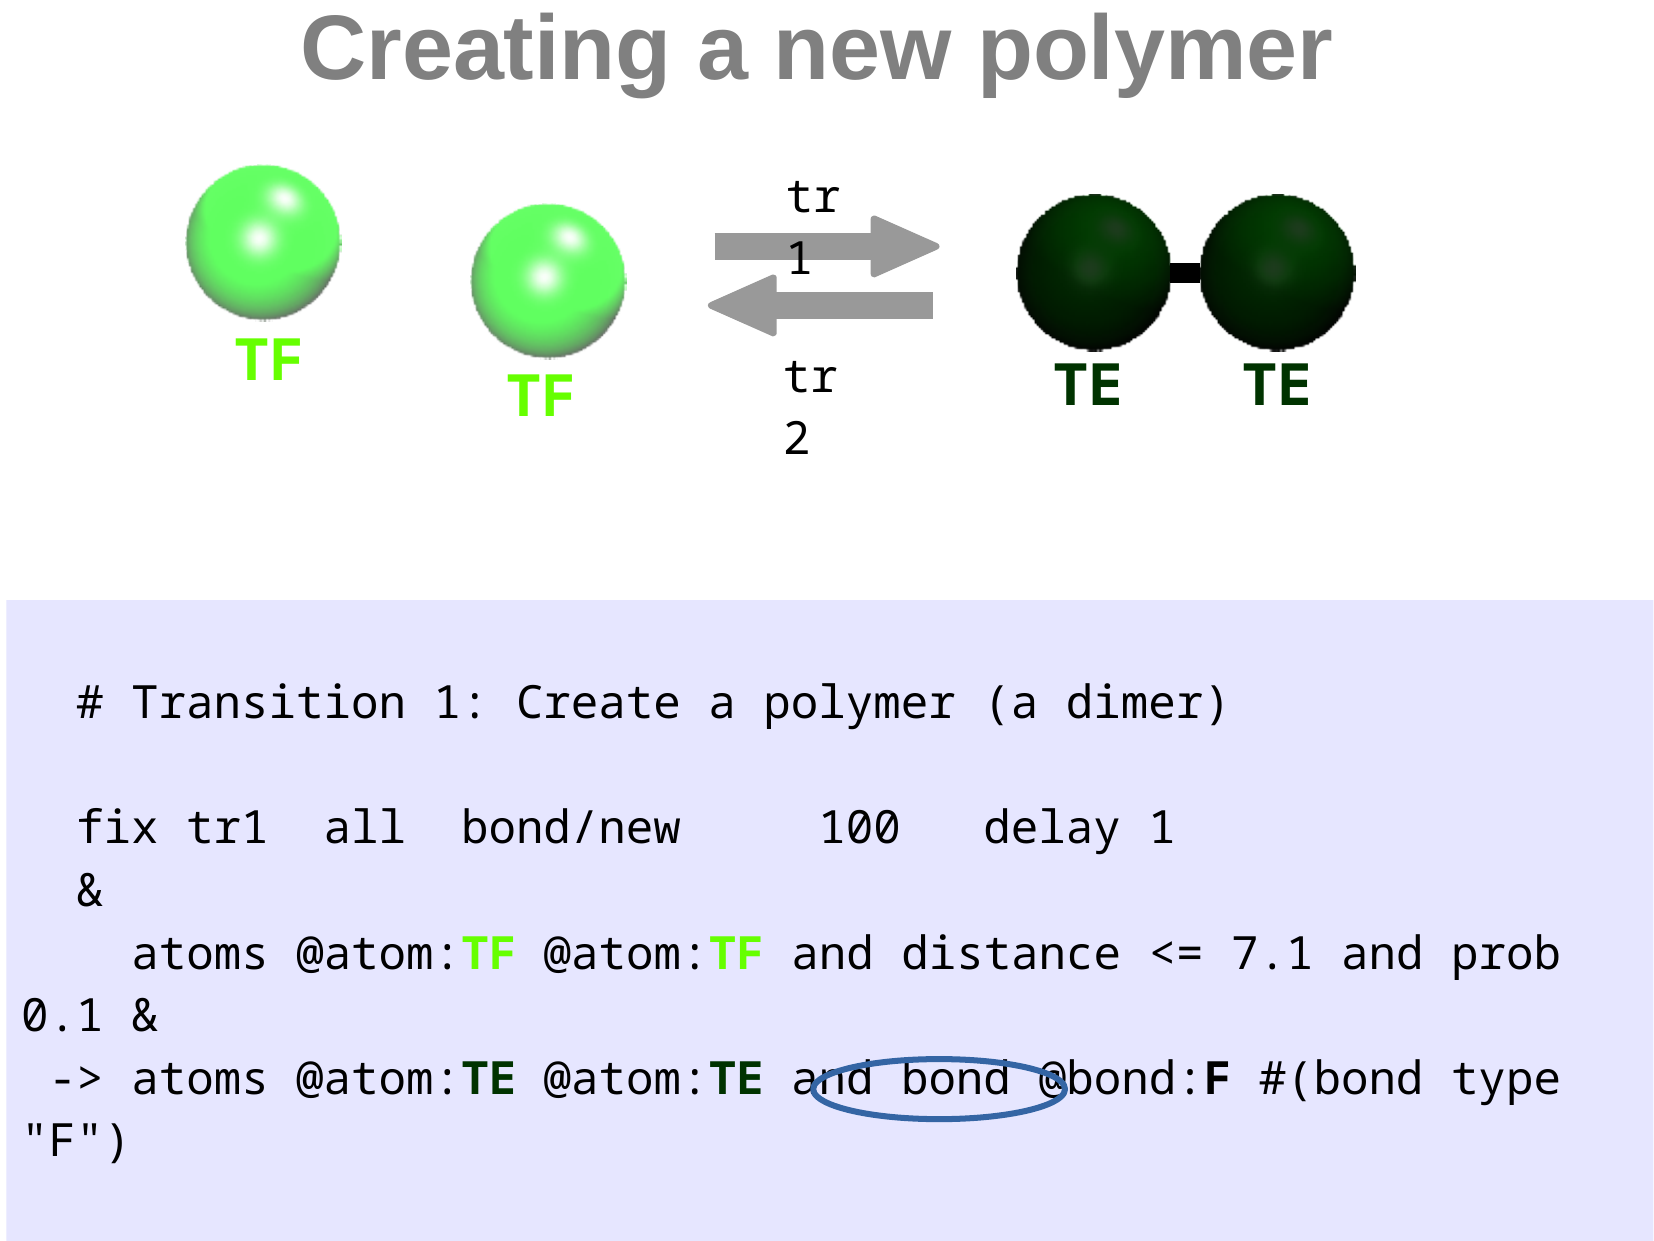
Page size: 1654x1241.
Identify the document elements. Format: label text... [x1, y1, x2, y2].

picture [185, 164, 342, 311]
text_box Creating a new polymer [0, 0, 1635, 140]
picture [1199, 194, 1356, 352]
text_box # Transition 1: Create a polymer (a dimer) fix tr1 all bond/new 100 delay 1 & atoms @atom:TF @atom:TF and distance <= 7.1 and prob 0.1 & -> atoms @atom:TE @atom:TE and bond @bond:F #(bond type "F") # Transition 2: Destabilize dimers (only trimers are stable) fix tr2 all bond/change 100 delay 2 & atoms @atom:TE @atom:TE and prob 0.9 & -> atoms @atom:TF @atom:TF and bond BREAK [6, 600, 1654, 1241]
text_box TE [983, 335, 1194, 409]
text_box tr2 [768, 335, 867, 397]
text_box TF [436, 346, 647, 420]
picture [1016, 194, 1173, 352]
text_box TF [165, 311, 376, 385]
text_box tr1 [770, 155, 870, 217]
picture [470, 203, 627, 361]
text_box TE [1194, 335, 1383, 409]
